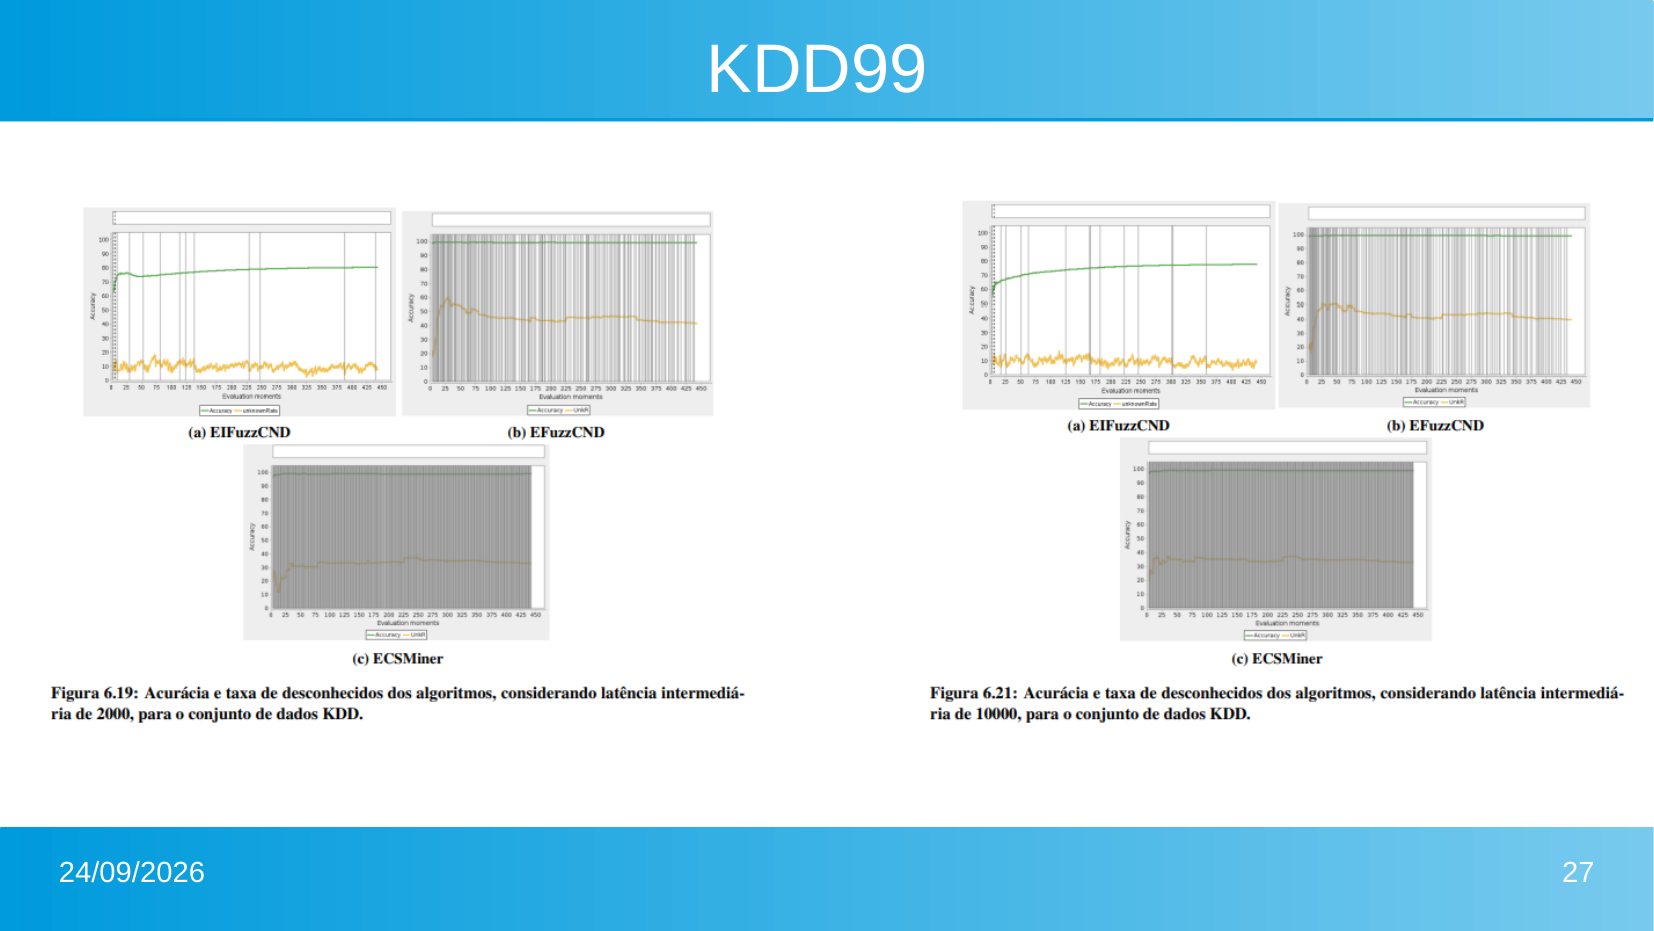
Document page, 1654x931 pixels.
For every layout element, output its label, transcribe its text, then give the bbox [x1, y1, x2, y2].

picture [915, 187, 1638, 739]
picture [29, 196, 762, 739]
title KDD99 [59, 29, 1595, 108]
